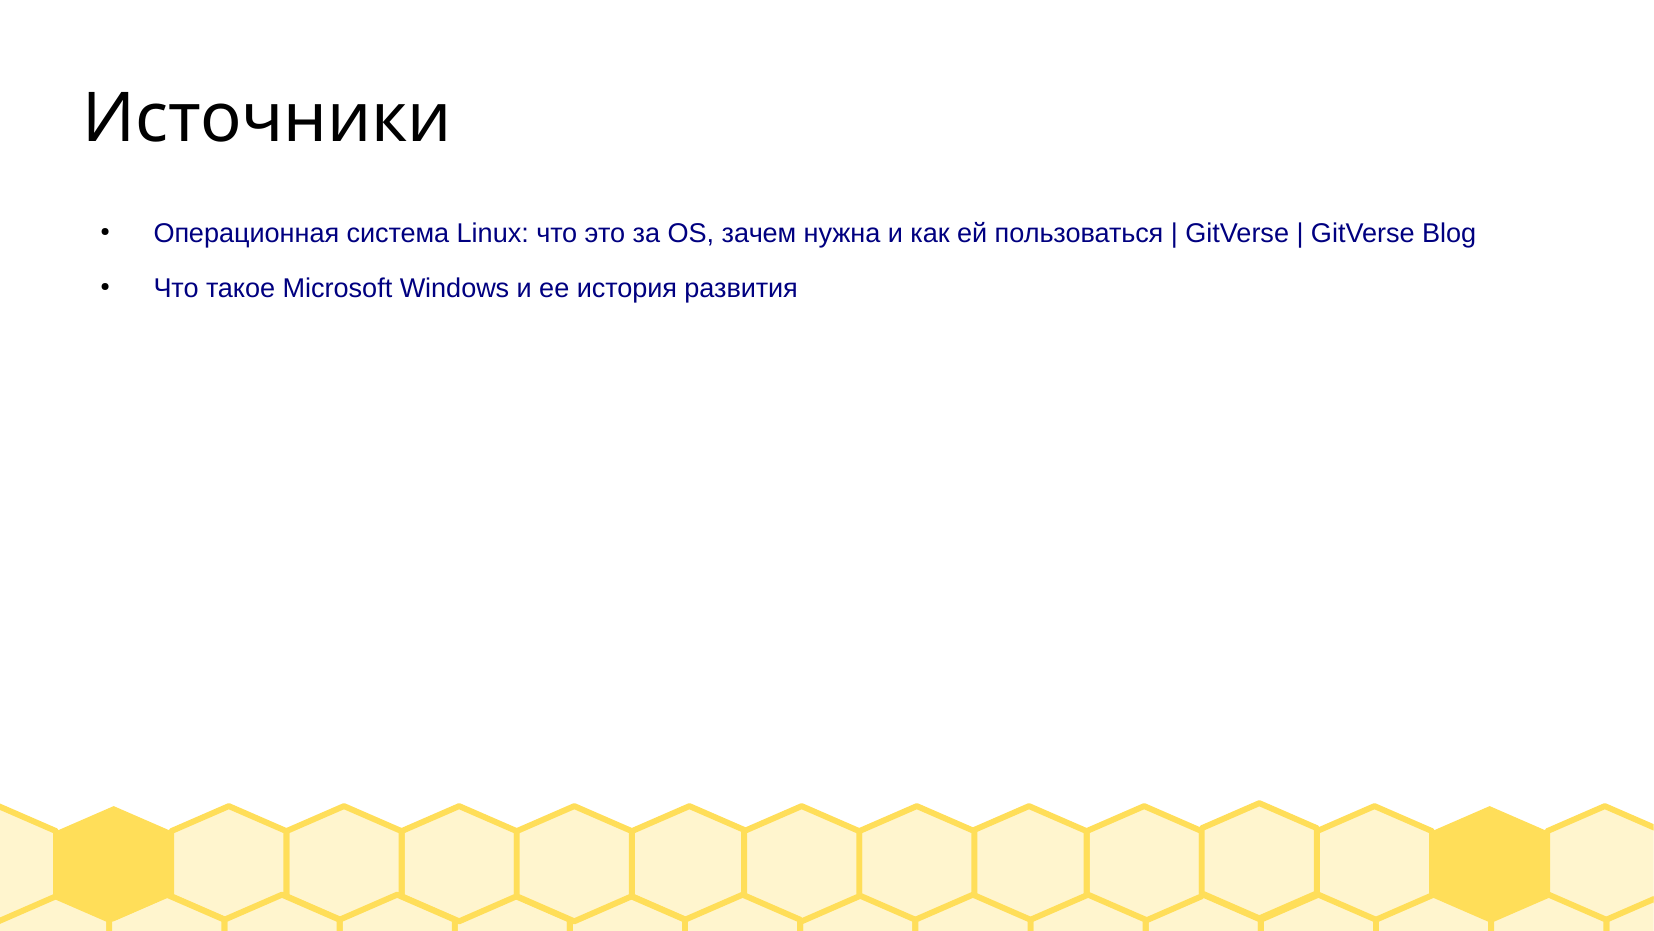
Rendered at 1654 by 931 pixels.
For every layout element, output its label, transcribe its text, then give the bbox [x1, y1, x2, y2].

list Операционная система Linux: что это за OS, зачем нужна и как ей пользоваться | GitVerse | GitVerse Blog Что такое Microsoft Windows и ее история развития [82, 217, 1571, 758]
title Источники [82, 37, 1571, 193]
